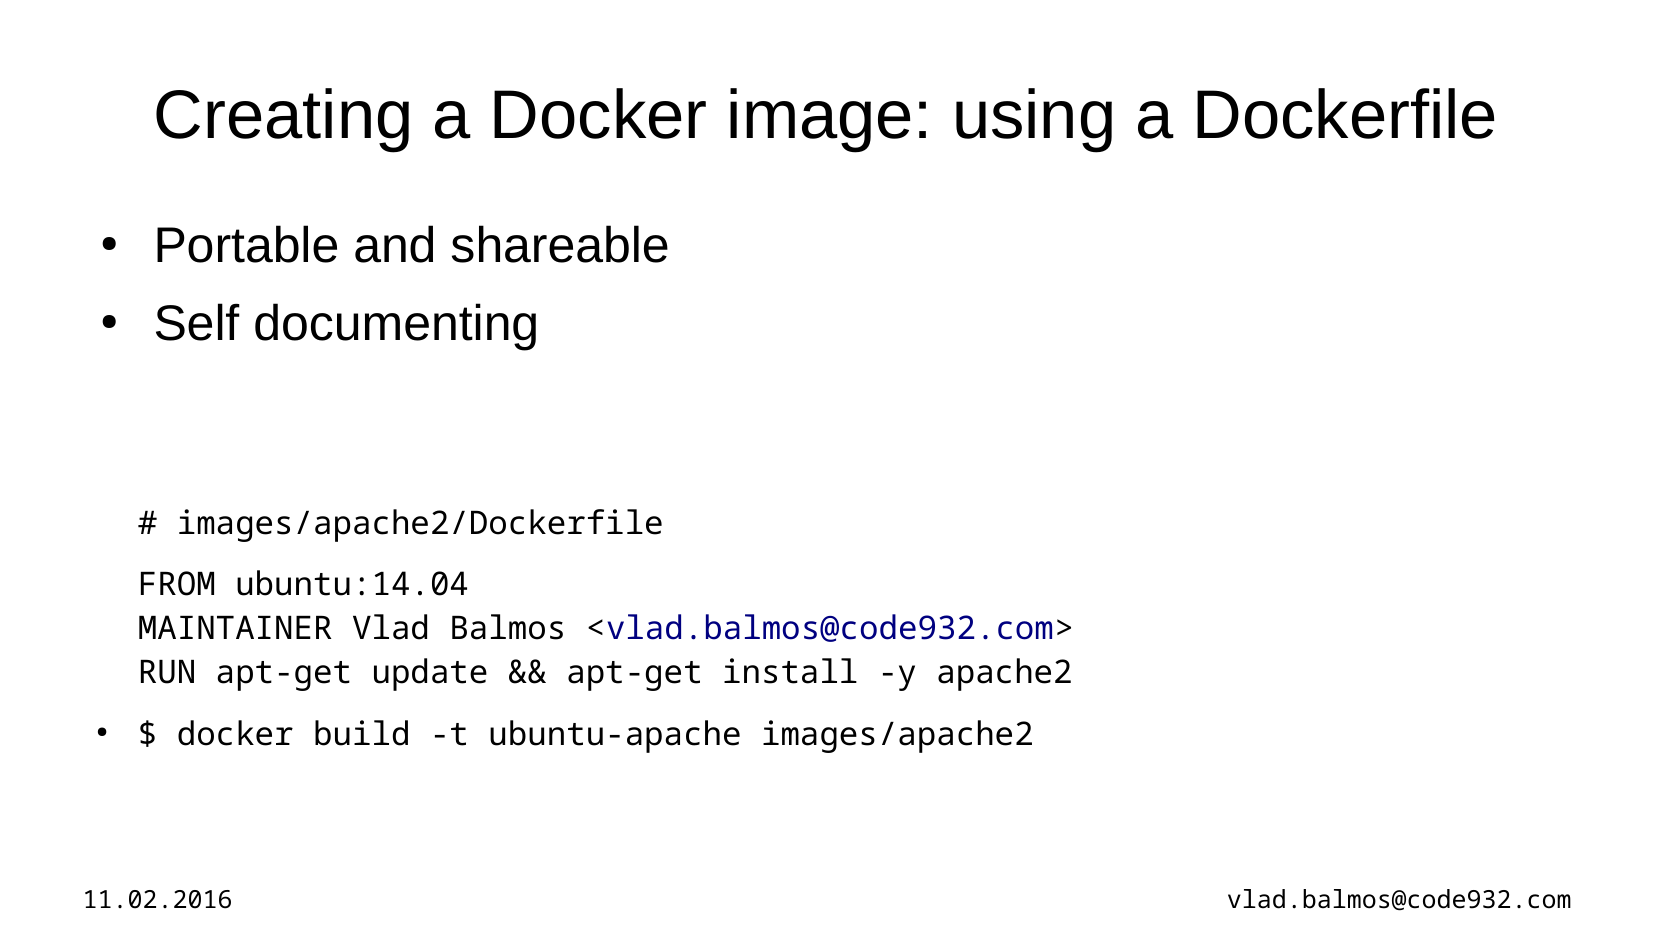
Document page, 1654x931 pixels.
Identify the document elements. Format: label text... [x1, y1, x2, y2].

list # images/apache2/Dockerfile FROM ubuntu:14.04 MAINTAINER Vlad Balmos <vlad.balmos@code932.com> RUN apt-get update && apt-get install -y apache2 $ docker build -t ubuntu-apache images/apache2 [82, 499, 1571, 757]
list Portable and shareable Self documenting [82, 217, 1571, 475]
title Creating a Docker image: using a Dockerfile [82, 37, 1571, 193]
